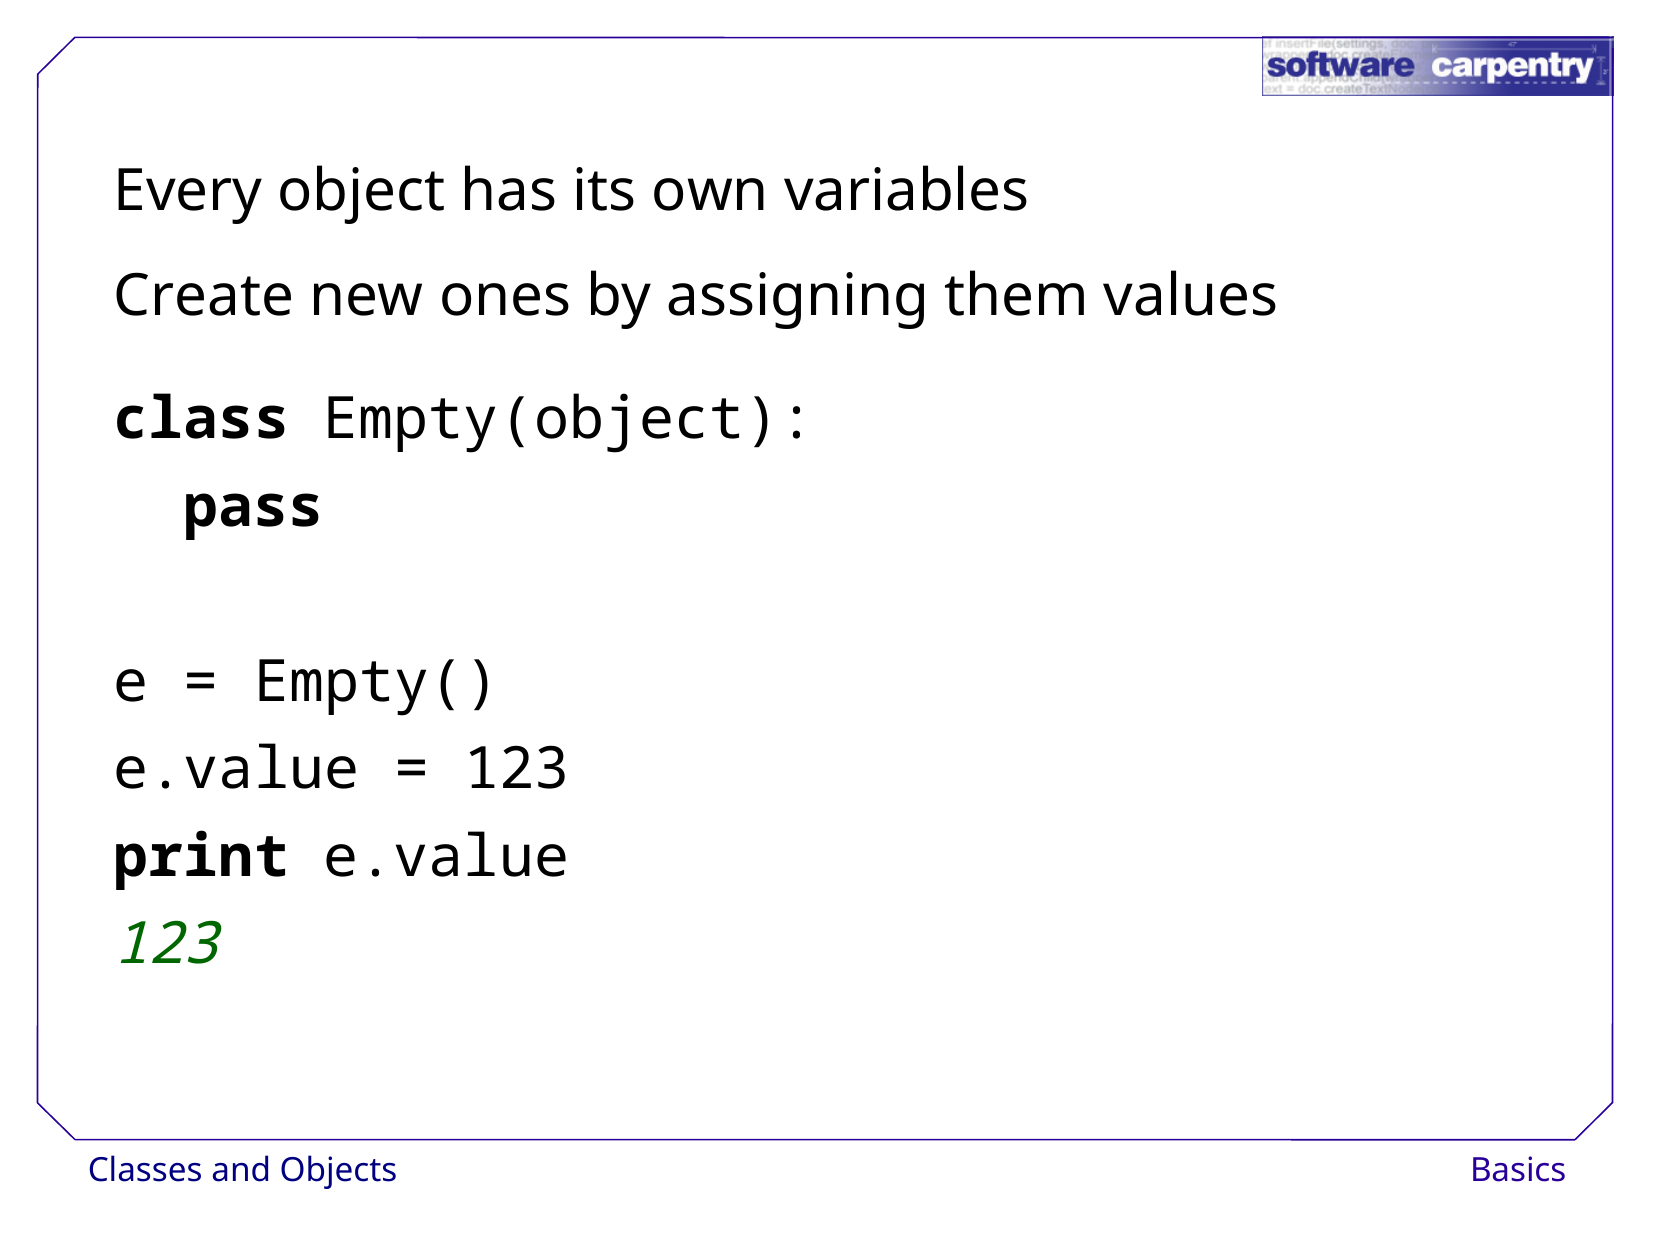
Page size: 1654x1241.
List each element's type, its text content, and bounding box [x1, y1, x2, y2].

text_box class Empty(object): pass e = Empty() e.value = 123 print e.value 123 [99, 355, 1517, 984]
text_box Every object has its own variables Create new ones by assigning them values [99, 109, 1517, 335]
picture [1262, 36, 1614, 96]
